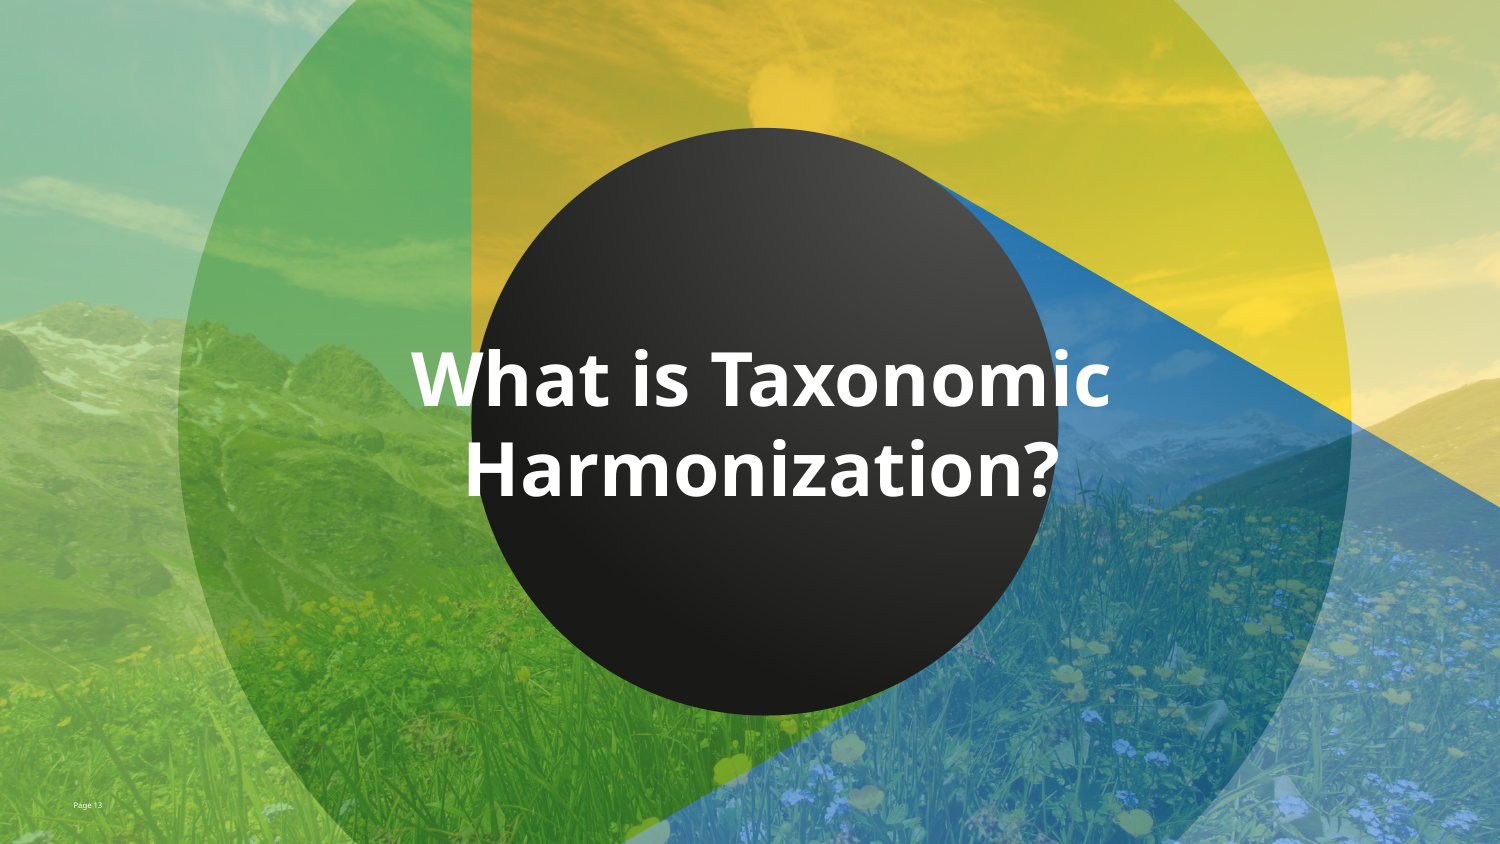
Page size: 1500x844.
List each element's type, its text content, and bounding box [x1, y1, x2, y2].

picture [0, 0, 1500, 844]
list What is Taxonomic Harmonization? [200, 284, 1323, 560]
